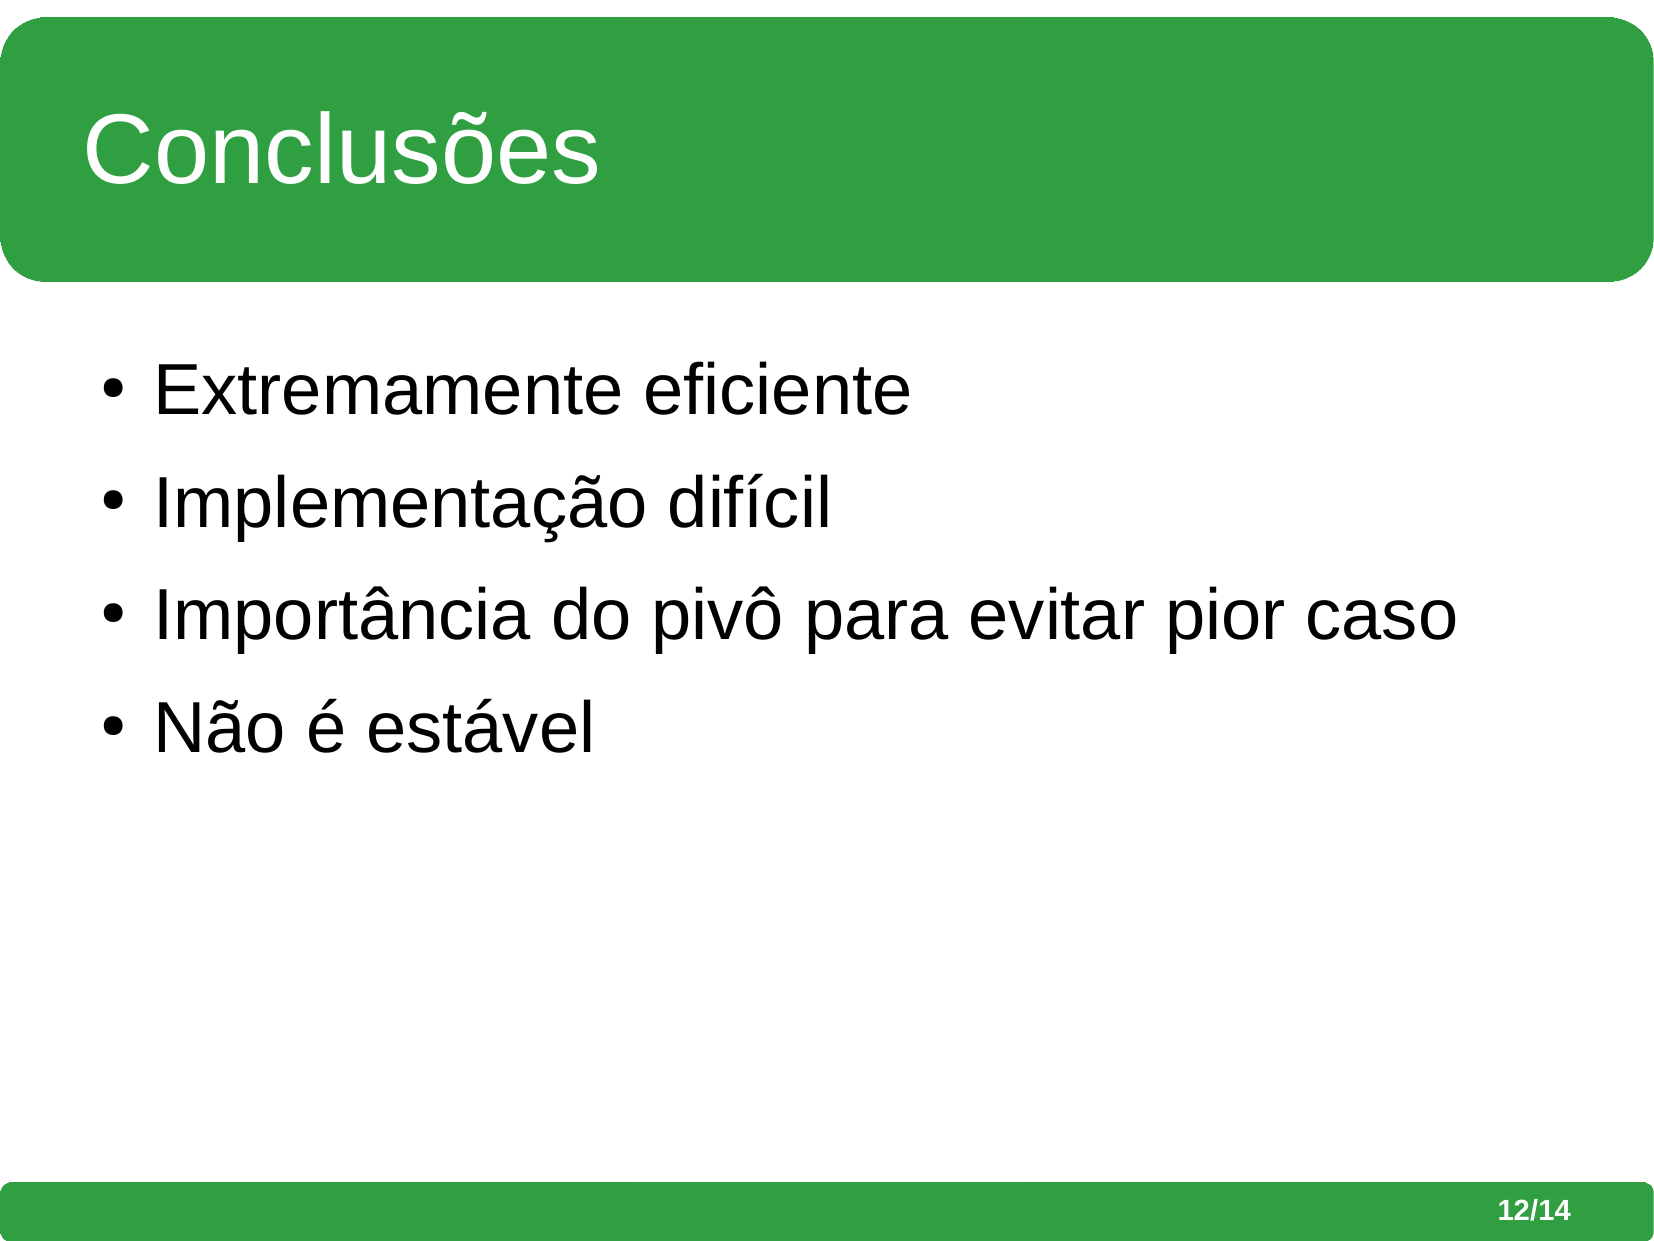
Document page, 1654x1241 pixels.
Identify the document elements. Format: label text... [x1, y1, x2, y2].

list Extremamente eficiente Implementação difícil Importância do pivô para evitar pior caso Não é estável [82, 349, 1571, 1069]
title Conclusões [82, 47, 1571, 252]
